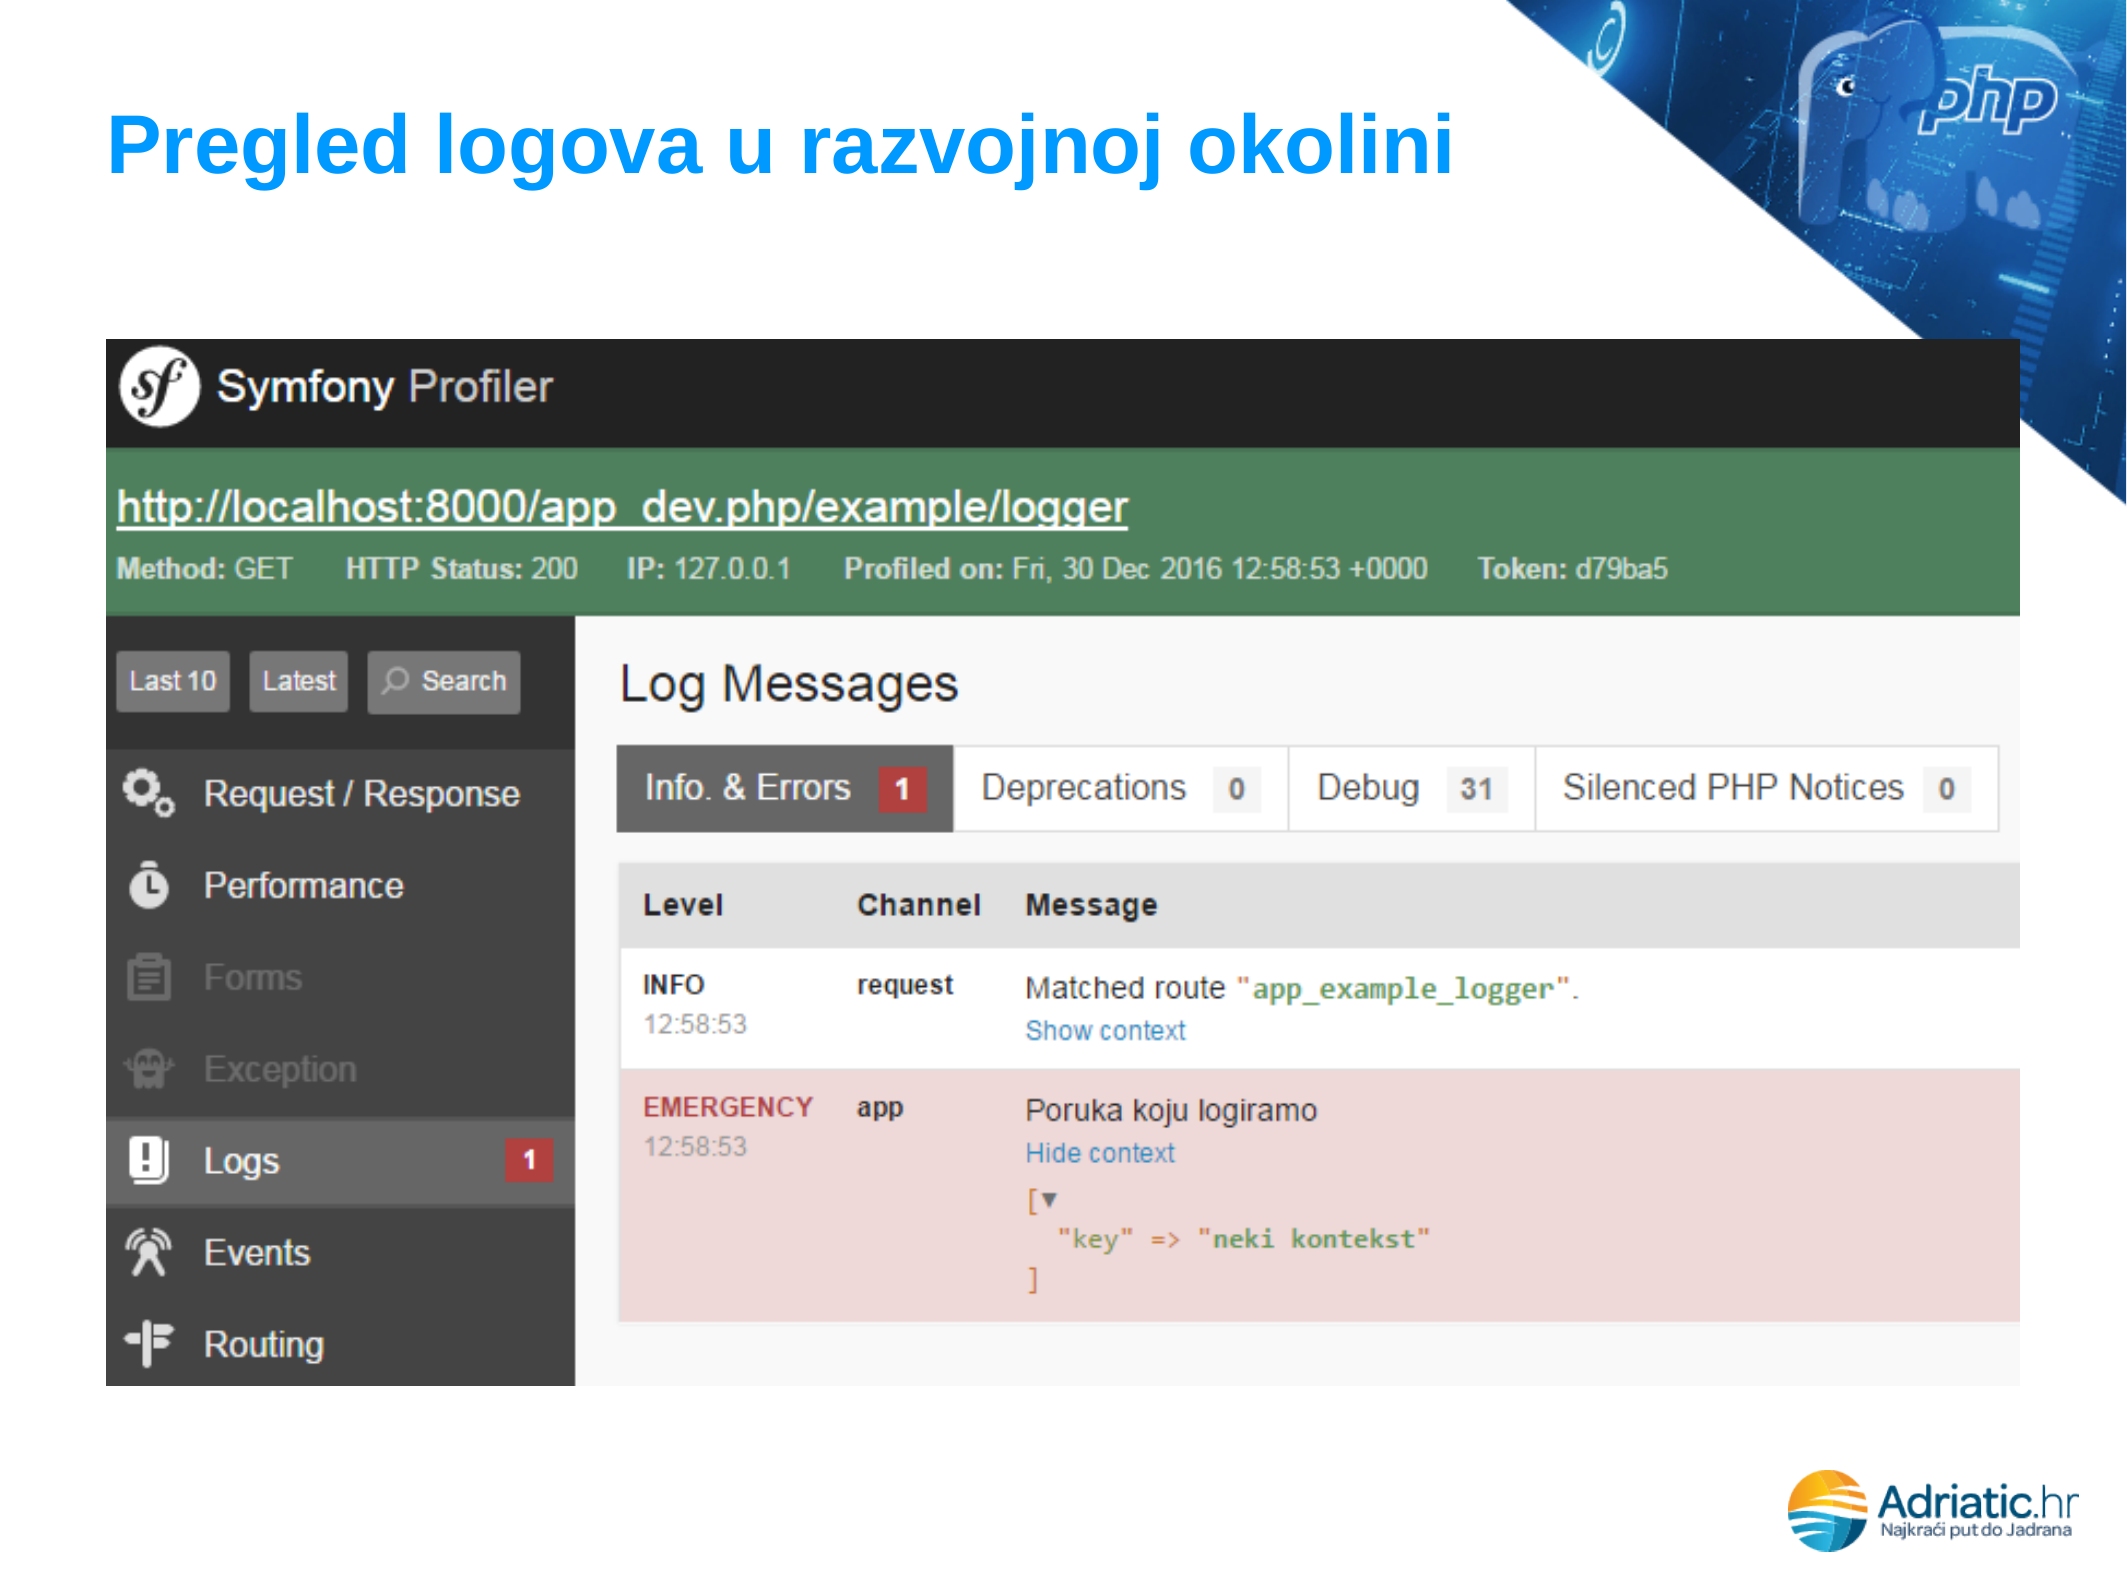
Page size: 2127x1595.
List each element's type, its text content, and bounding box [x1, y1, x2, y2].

picture [106, 0, 2127, 1453]
title Pregled logova u razvojnoj okolini [106, 70, 1630, 219]
picture [1788, 1470, 2079, 1552]
